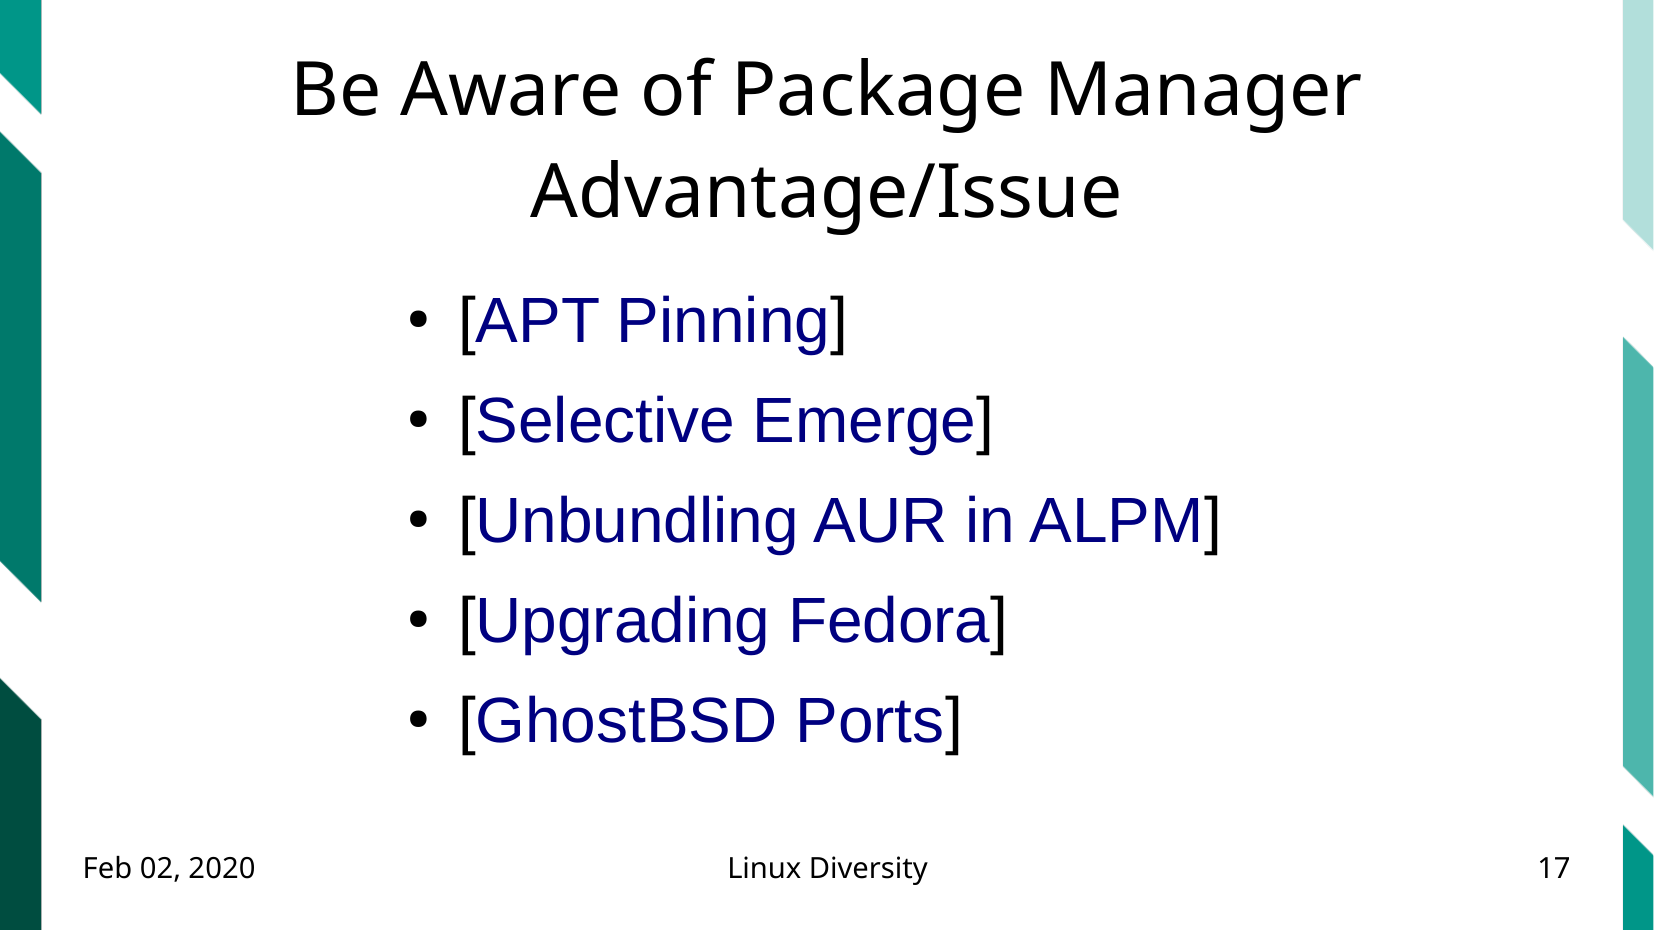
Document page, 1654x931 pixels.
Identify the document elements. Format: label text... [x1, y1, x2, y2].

title Be Aware of Package Manager Advantage/Issue [82, 43, 1571, 232]
picture [0, 0, 1654, 930]
list [APT Pinning] [Selective Emerge] [Unbundling AUR in ALPM] [Upgrading Fedora] [GhostBSD Ports] [390, 285, 1261, 757]
